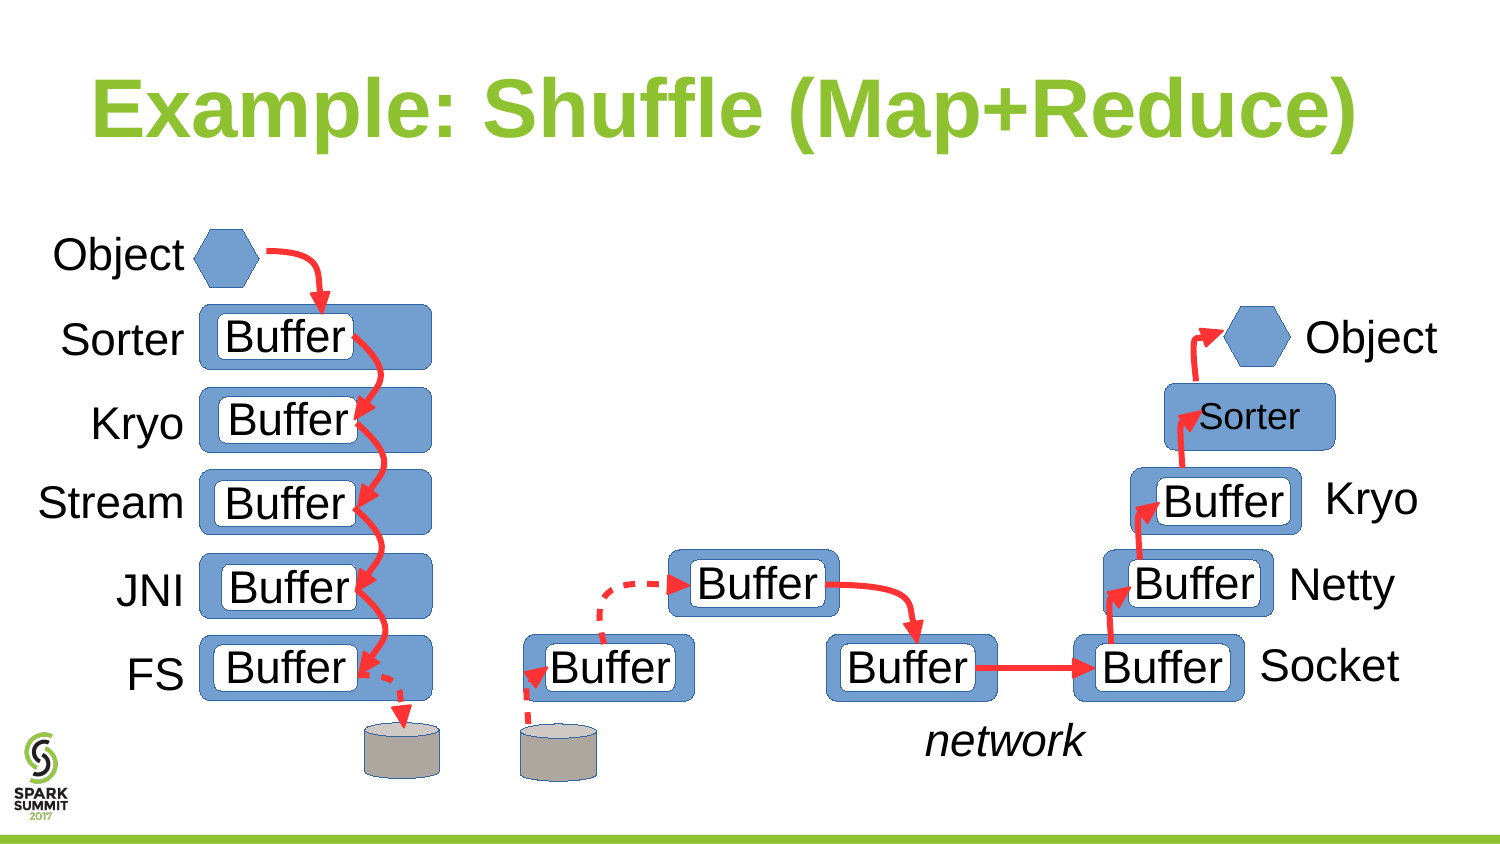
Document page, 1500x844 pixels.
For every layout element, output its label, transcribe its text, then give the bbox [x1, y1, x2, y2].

text_box Buffer [690, 559, 826, 608]
title Example: Shuffle (Map+Reduce) [75, 33, 1425, 175]
text_box JNI [75, 557, 200, 624]
text_box [1073, 634, 1245, 702]
text_box [1130, 467, 1301, 535]
text_box [1073, 634, 1108, 666]
text_box Kryo [1301, 465, 1434, 535]
text_box Sorter [19, 306, 200, 373]
text_box [200, 229, 260, 288]
text_box Object [15, 221, 200, 288]
text_box [200, 553, 378, 619]
text_box [360, 469, 432, 535]
text_box [363, 553, 433, 619]
text_box Stream [15, 469, 200, 536]
text_box [919, 634, 998, 665]
text_box Buffer [217, 313, 354, 360]
text_box [200, 635, 433, 701]
text_box [1223, 306, 1290, 367]
text_box Buffer [545, 643, 676, 692]
text_box Buffer [1156, 477, 1291, 526]
text_box [1103, 549, 1136, 614]
text_box [324, 304, 432, 370]
text_box Buffer [1128, 559, 1261, 608]
text_box Kryo [0, 390, 200, 457]
text_box [668, 587, 840, 617]
text_box [668, 549, 840, 584]
text_box network [861, 708, 1101, 777]
text_box Buffer [218, 396, 358, 444]
text_box Socket [1244, 632, 1440, 702]
text_box [200, 304, 376, 370]
text_box [200, 387, 378, 453]
text_box [358, 387, 432, 453]
text_box [520, 733, 597, 782]
text_box [364, 730, 440, 779]
text_box Buffer [213, 644, 358, 692]
text_box Buffer [214, 480, 356, 527]
text_box Buffer [221, 564, 357, 611]
text_box Object [1290, 304, 1471, 371]
picture [13, 731, 69, 833]
text_box Buffer [1095, 643, 1231, 692]
text_box Sorter [1164, 383, 1336, 451]
text_box Netty [1273, 551, 1426, 618]
text_box [523, 634, 695, 702]
text_box [1113, 549, 1274, 617]
text_box [523, 634, 600, 671]
text_box [826, 634, 998, 702]
text_box [200, 469, 379, 535]
text_box Buffer [840, 643, 976, 692]
text_box FS [45, 641, 200, 708]
